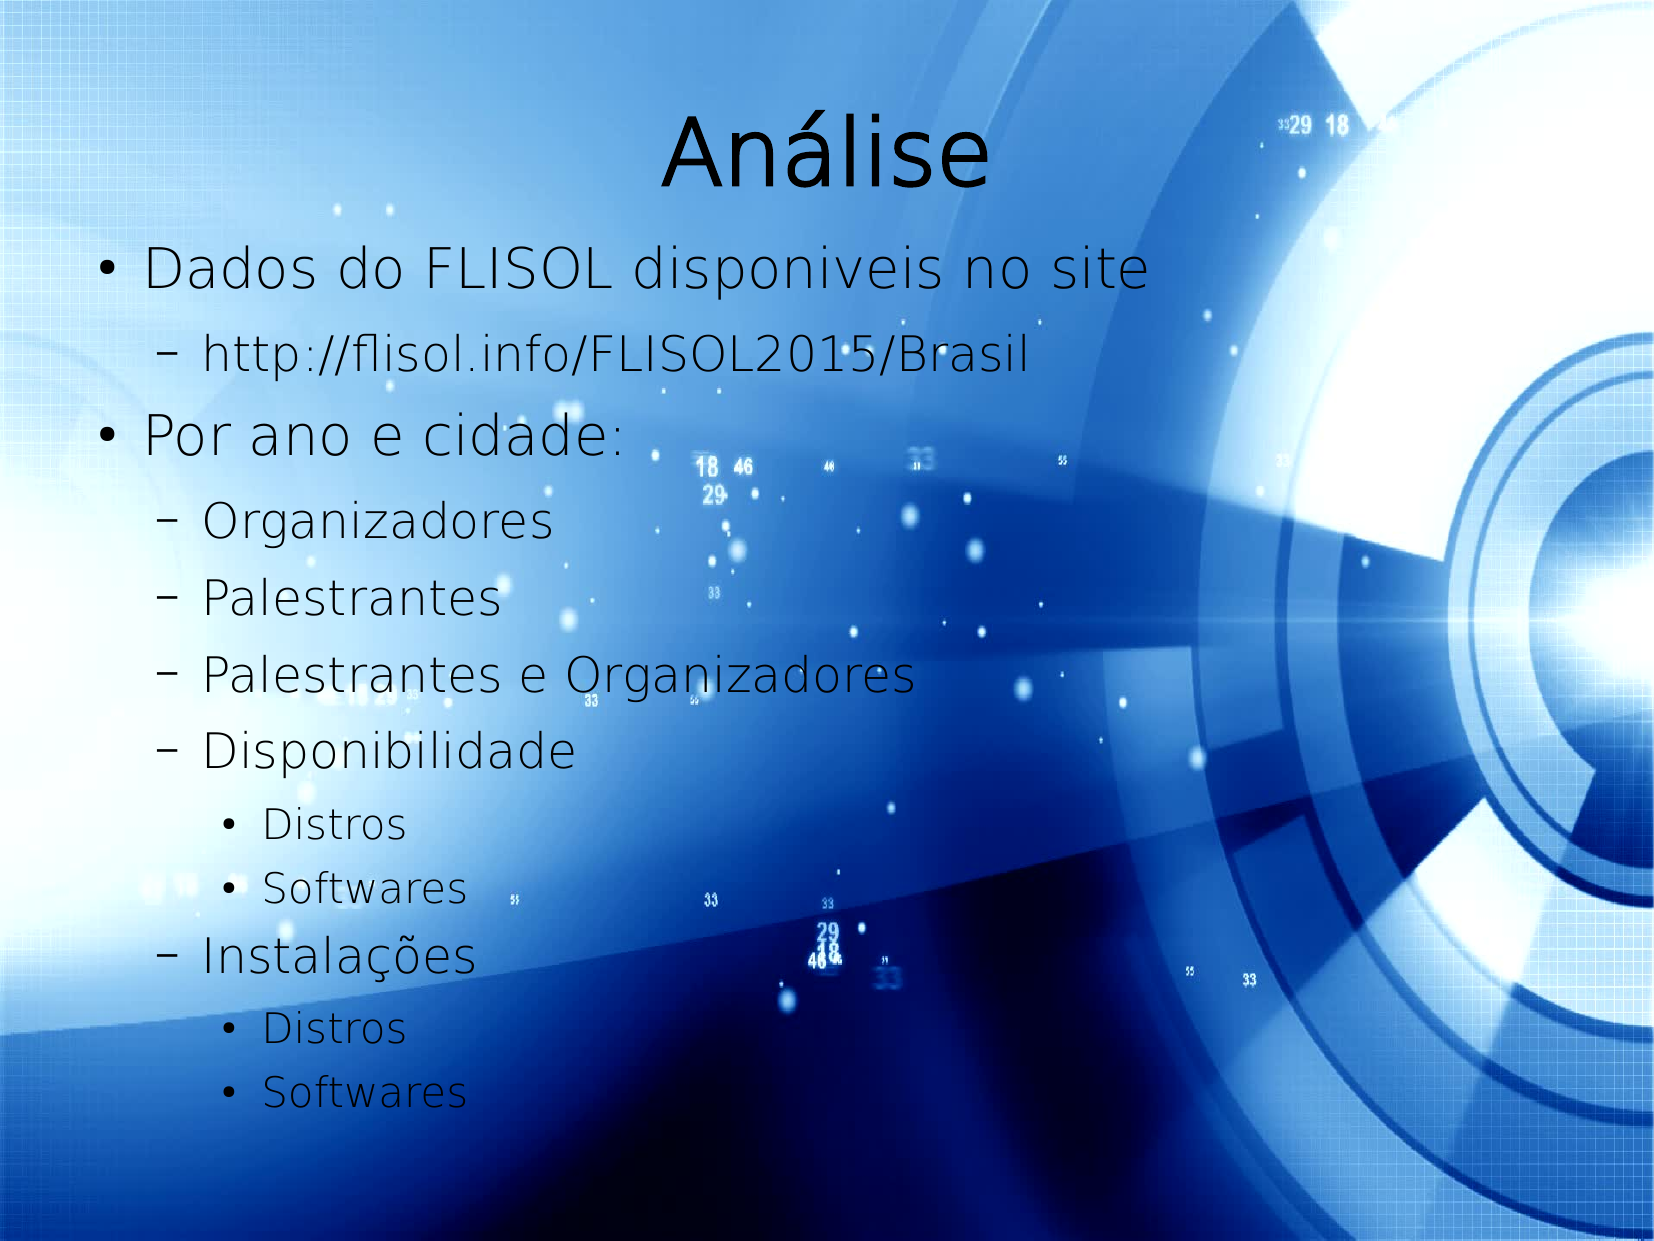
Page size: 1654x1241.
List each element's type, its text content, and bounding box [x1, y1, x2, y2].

picture [0, 0, 1654, 1241]
list Dados do FLISOL disponiveis no site http://flisol.info/FLISOL2015/Brasil Por ano e cidade: Organizadores Palestrantes Palestrantes e Organizadores Disponibilidade Distros Softwares Instalações Distros Softwares [82, 236, 1571, 1123]
title Análise [82, 49, 1571, 236]
